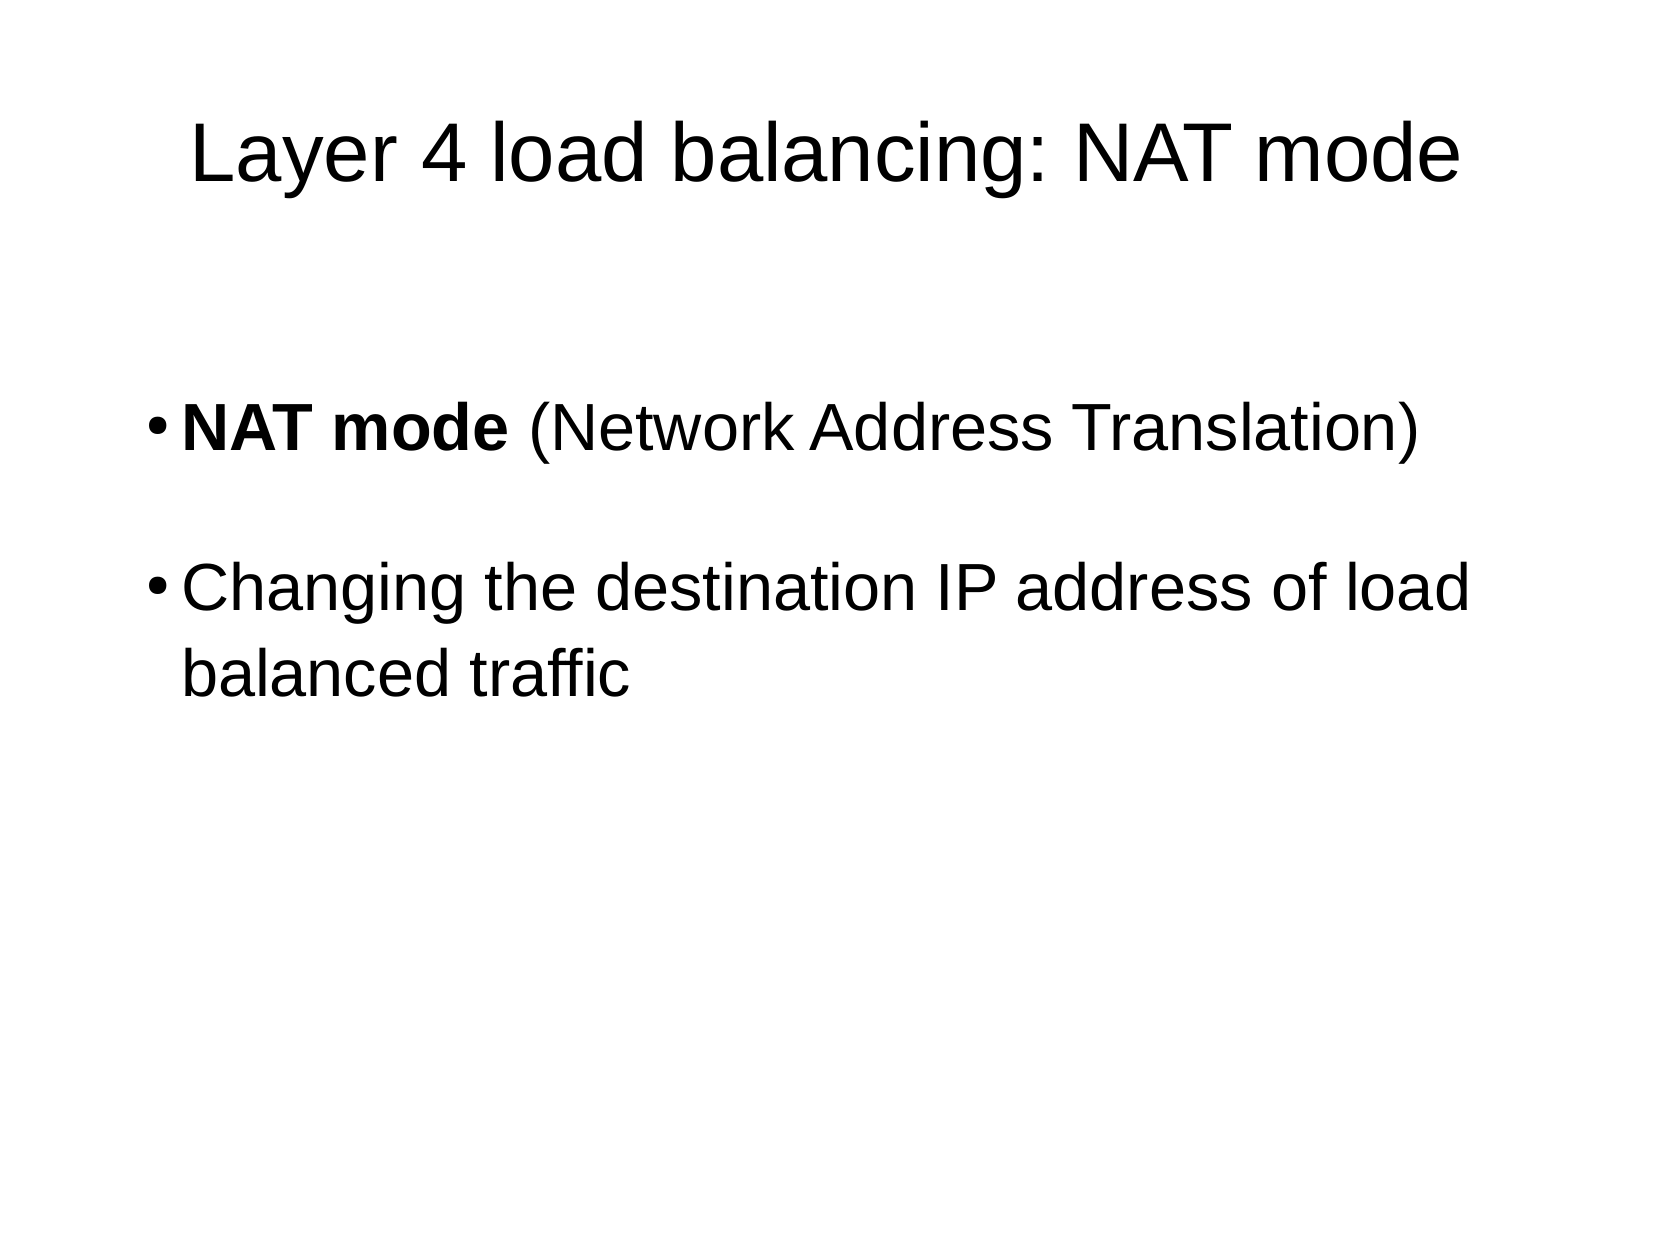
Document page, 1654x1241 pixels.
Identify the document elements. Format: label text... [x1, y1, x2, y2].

text_box NAT mode (Network Address Translation) Changing the destination IP address of load balanced traffic [131, 371, 1487, 719]
title Layer 4 load balancing: NAT mode [82, 49, 1571, 257]
